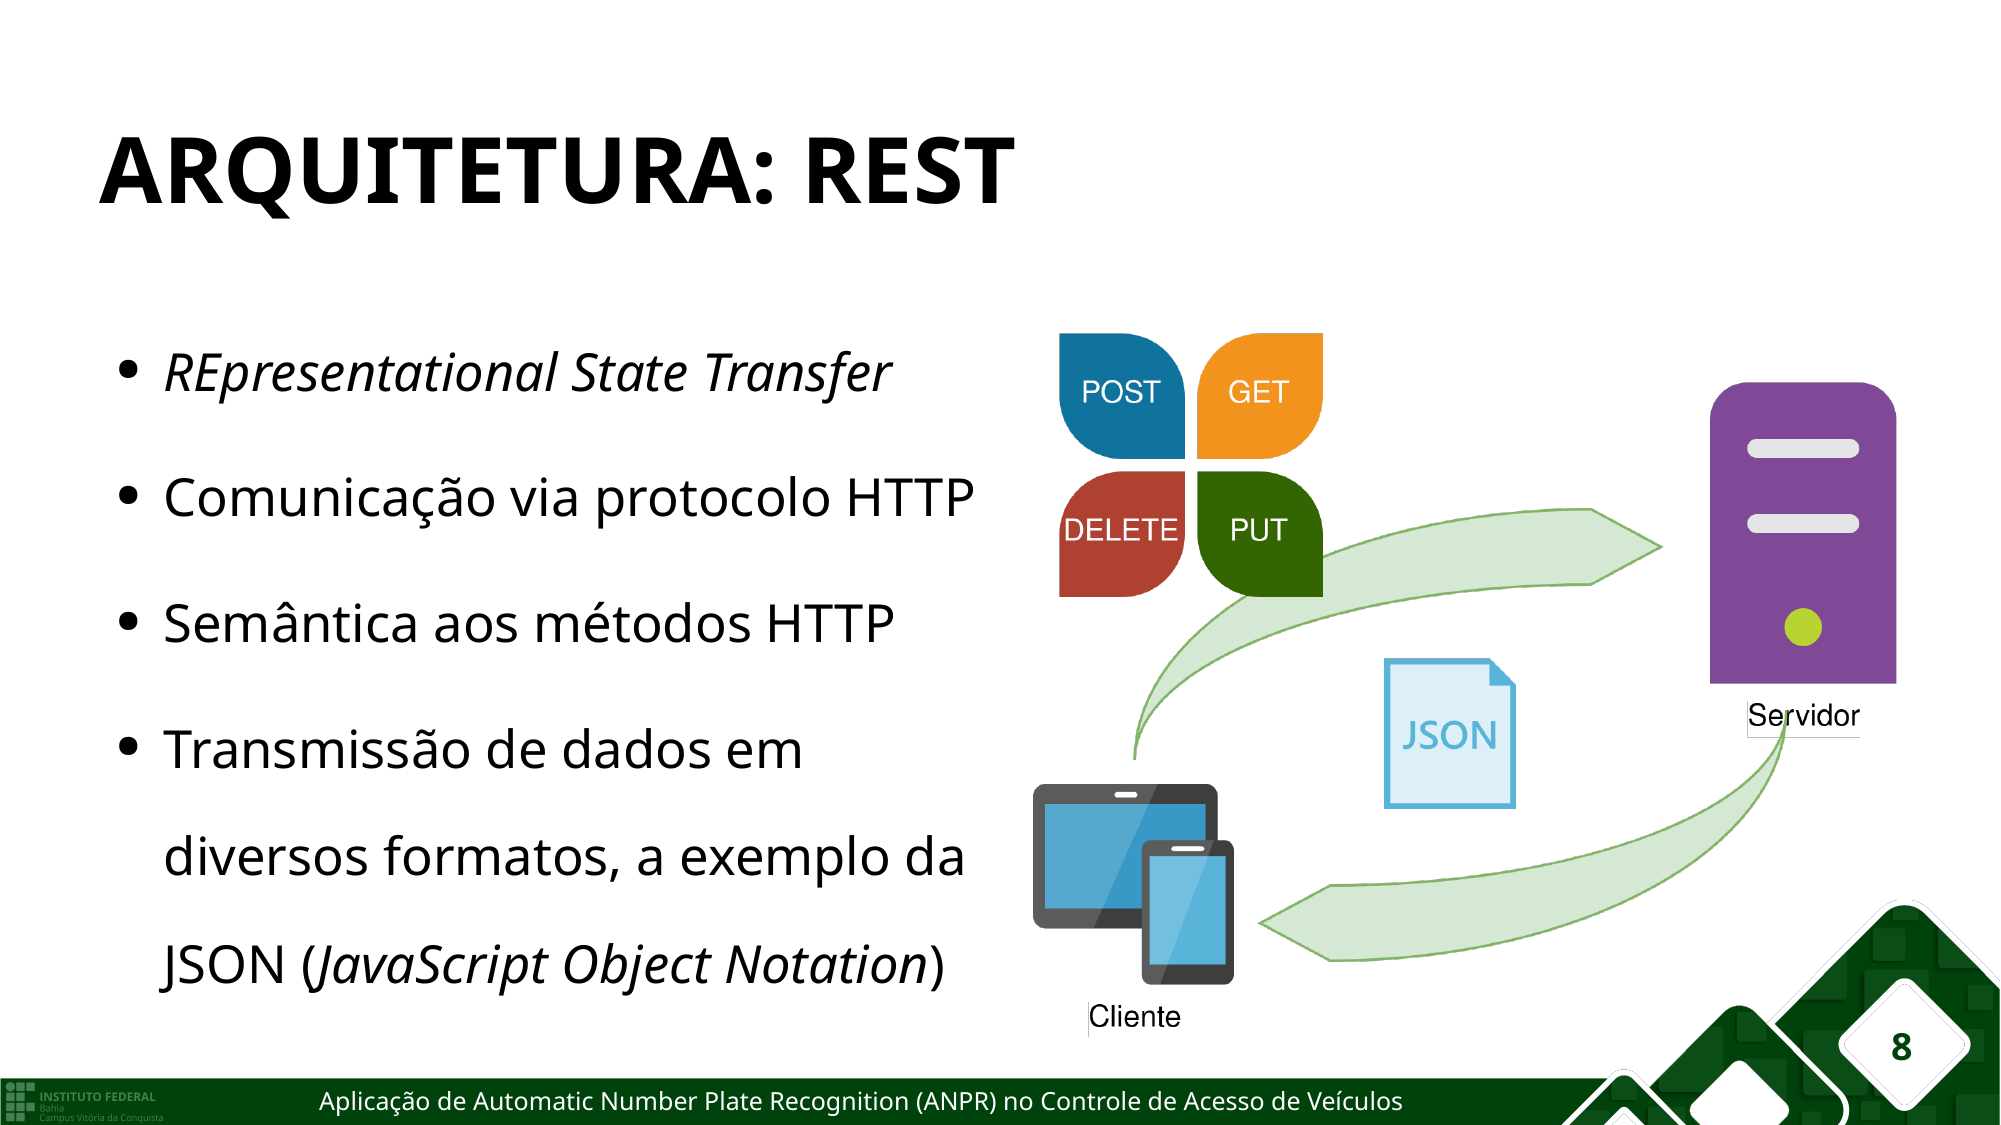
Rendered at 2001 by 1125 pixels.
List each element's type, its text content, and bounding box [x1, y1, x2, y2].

list REpresentational State Transfer Comunicação via protocolo HTTP Semântica aos métodos HTTP Transmissão de dados em diversos formatos, a exemplo da JSON (JavaScript Object Notation) [99, 299, 979, 1014]
title ARQUITETURA: REST [99, 59, 1900, 277]
picture [0, 322, 2000, 1125]
